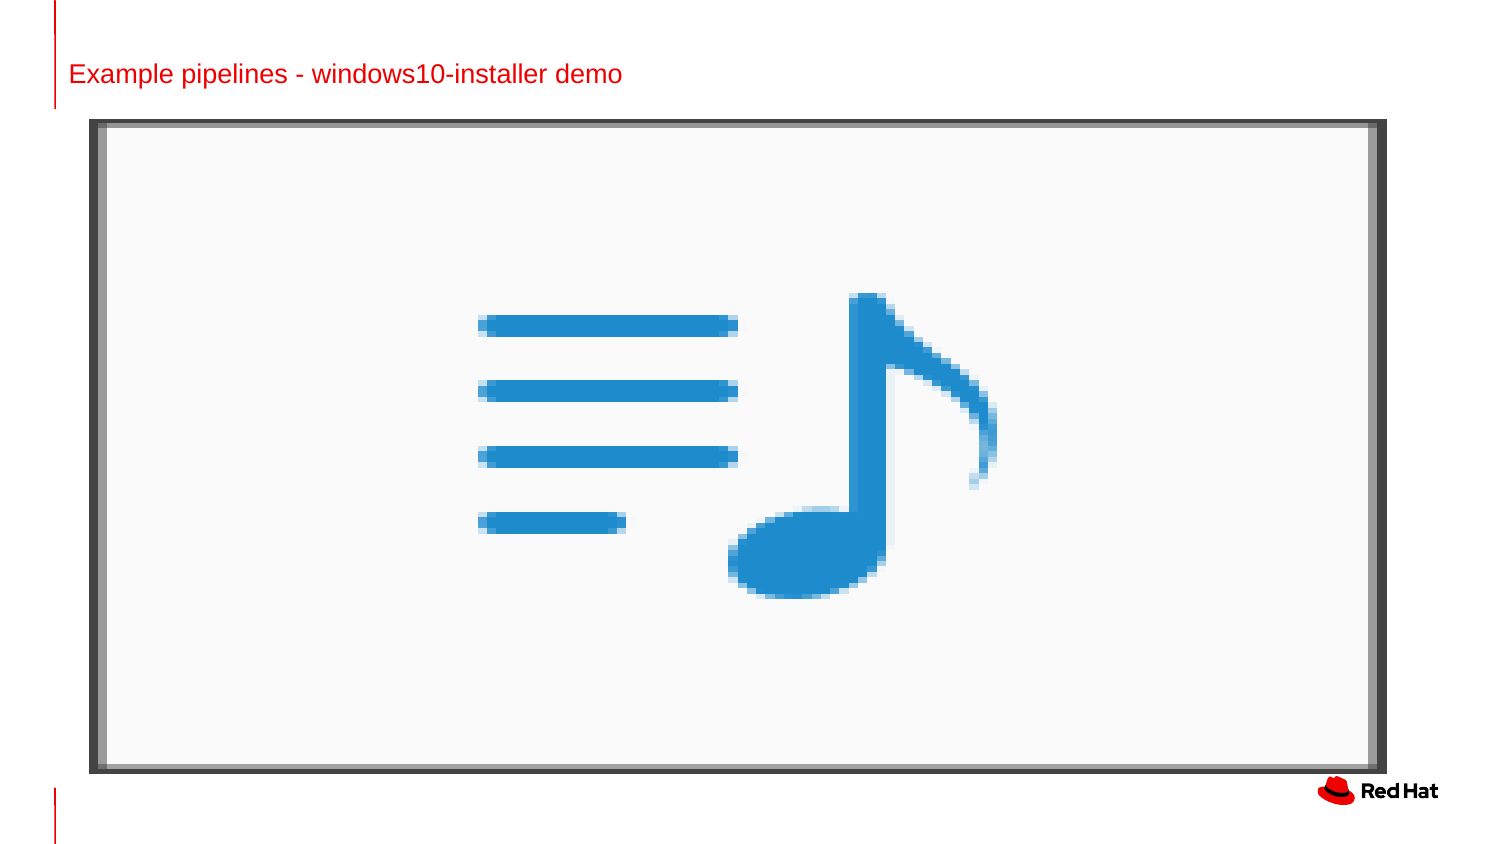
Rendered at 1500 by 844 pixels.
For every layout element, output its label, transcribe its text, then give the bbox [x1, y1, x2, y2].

picture [1317, 776, 1438, 805]
subtitle Example pipelines - windows10-installer demo [14, 23, 649, 125]
text_box [88, 118, 1388, 776]
